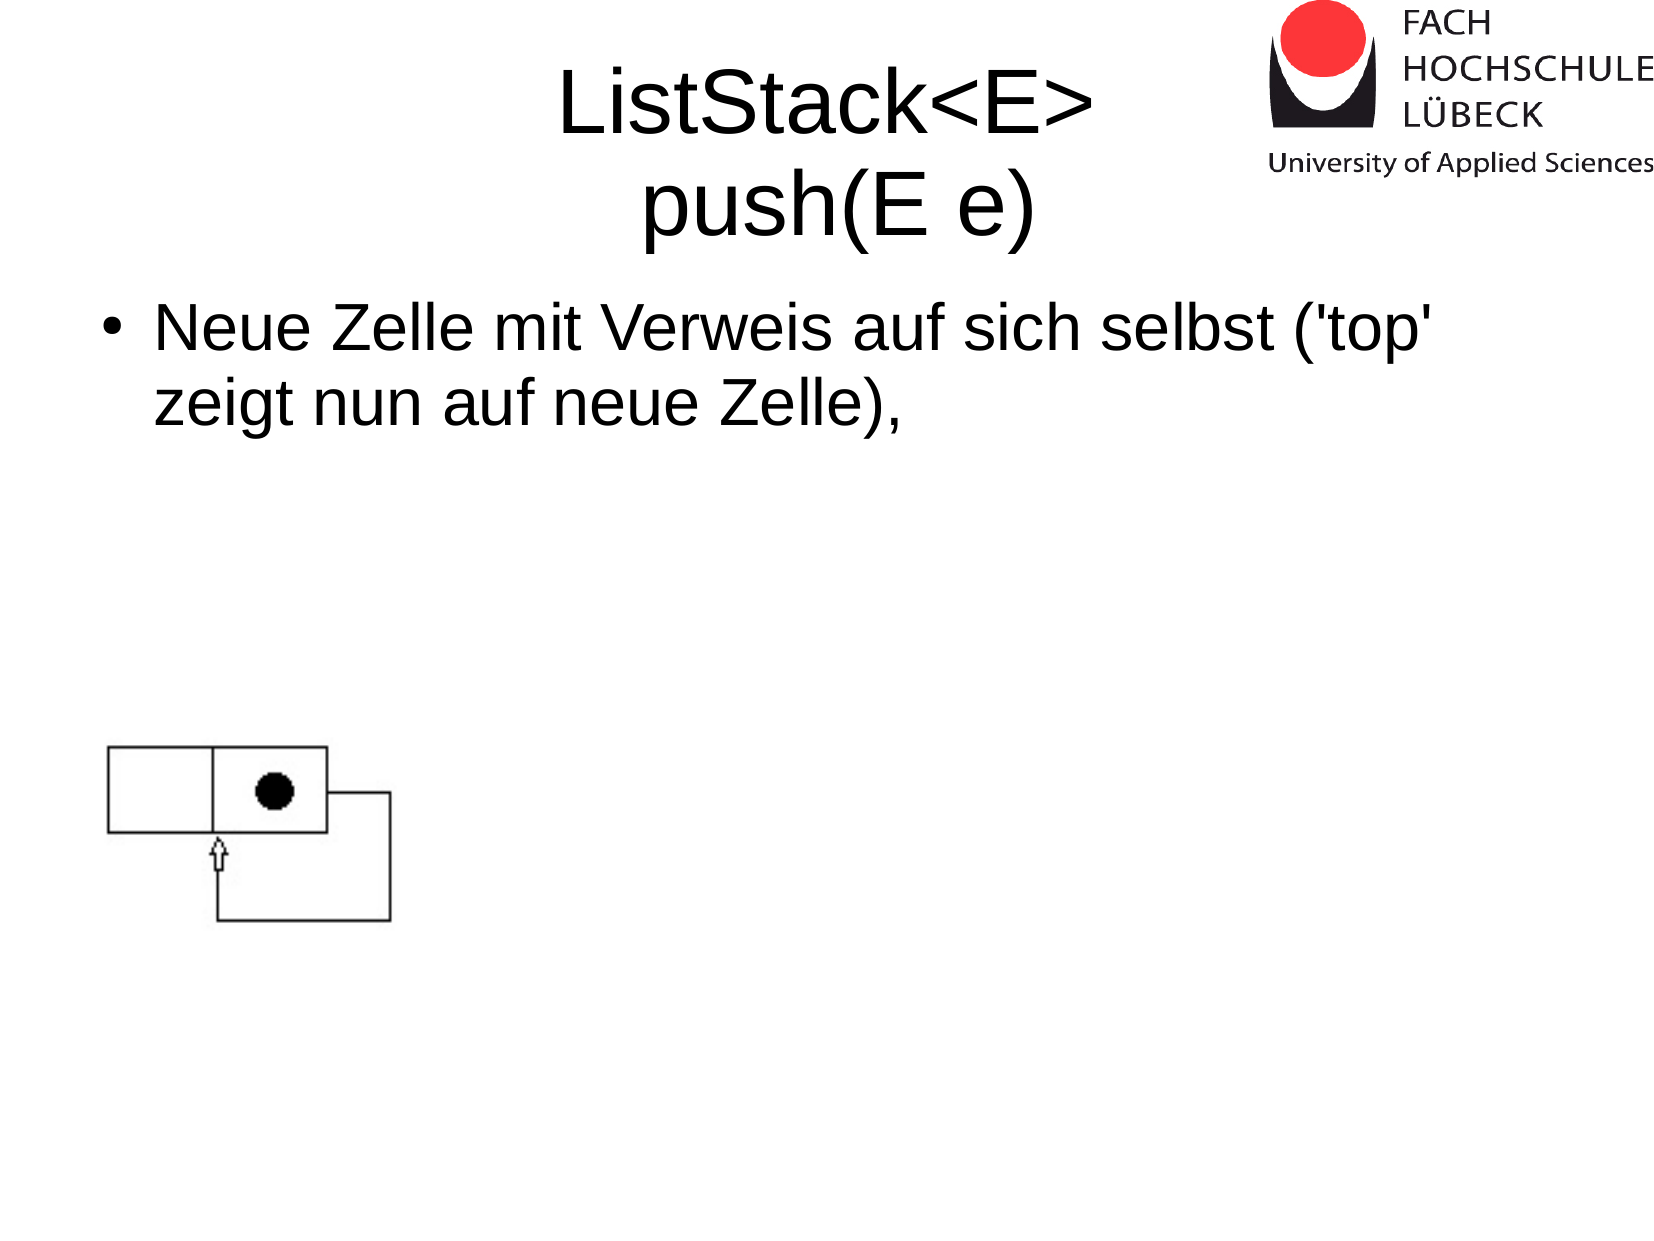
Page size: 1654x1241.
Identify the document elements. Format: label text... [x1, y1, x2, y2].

picture [86, 696, 686, 1099]
list Neue Zelle mit Verweis auf sich selbst ('top' zeigt nun auf neue Zelle), [82, 290, 1571, 1109]
picture [1269, 0, 1654, 178]
title ListStack<E> push(E e) [82, 49, 1571, 257]
